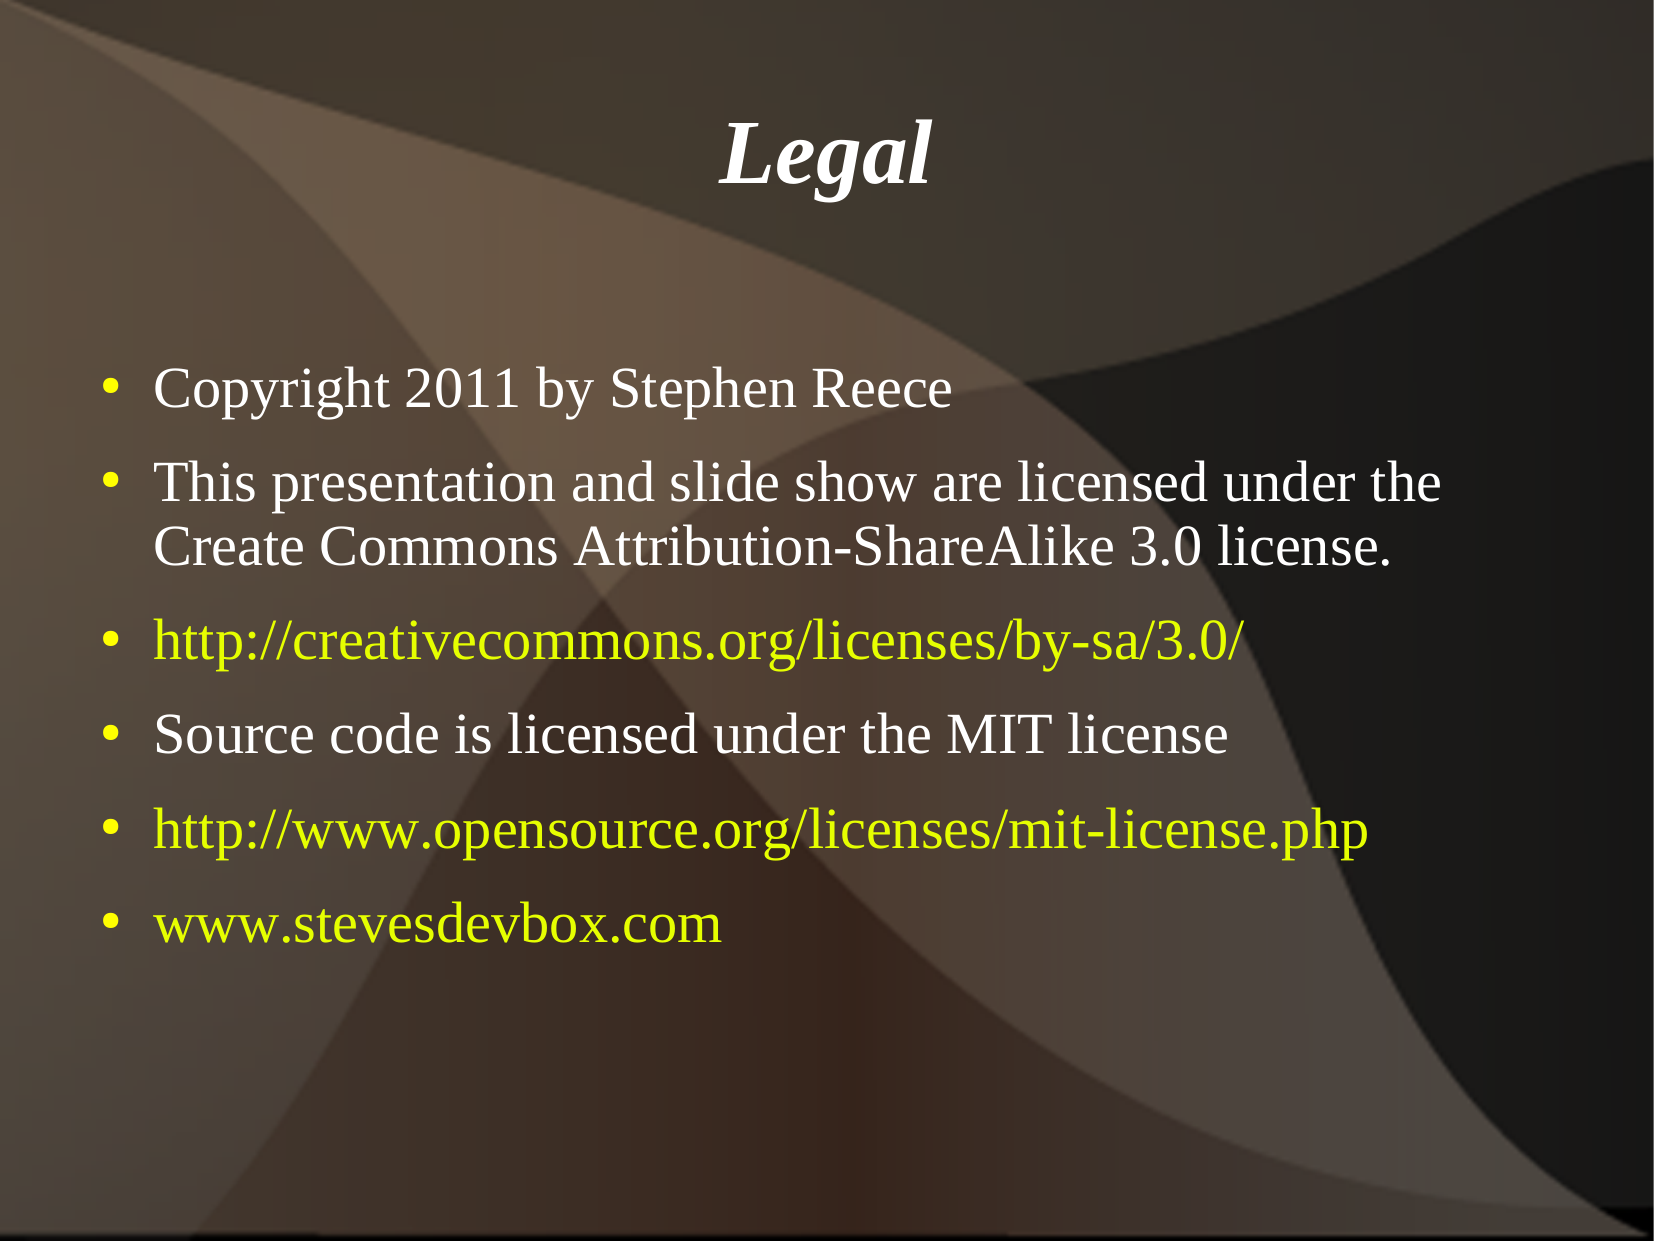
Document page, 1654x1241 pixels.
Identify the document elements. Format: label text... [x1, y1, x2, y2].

picture [0, 0, 1654, 1241]
list Copyright 2011 by Stephen Reece This presentation and slide show are licensed under the Create Commons Attribution-ShareAlike 3.0 license. http://creativecommons.org/licenses/by-sa/3.0/ Source code is licensed under the MIT license http://www.opensource.org/licenses/mit-license.php www.stevesdevbox.com [82, 355, 1571, 1058]
title Legal [82, 49, 1571, 257]
